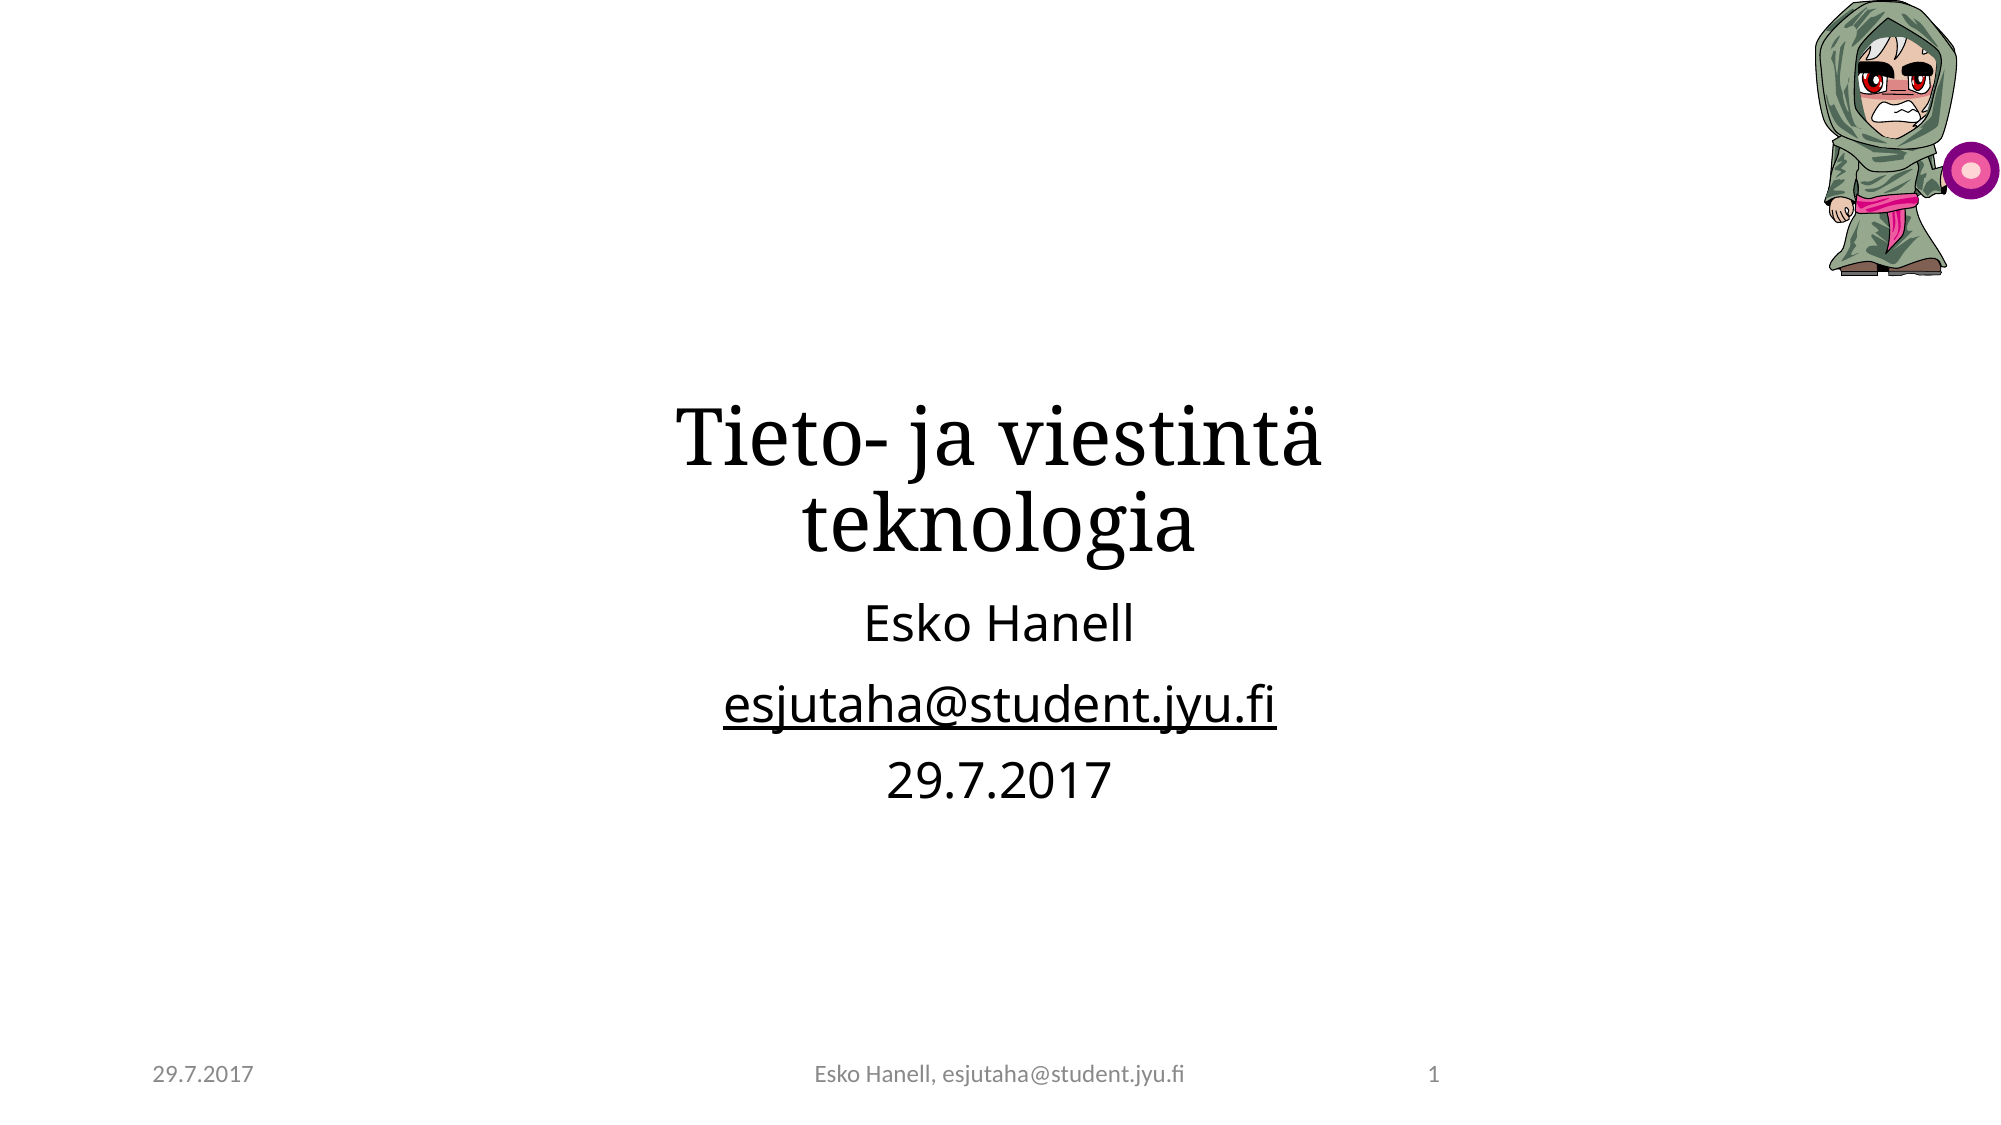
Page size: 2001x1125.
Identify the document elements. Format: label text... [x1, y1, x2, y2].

text_box [1412, 1042, 1863, 1103]
text_box 29.7.2017 [137, 1042, 588, 1103]
title Tieto- ja viestintä teknologia [249, 184, 1750, 576]
subtitle Esko Hanell esjutaha@student.jyu.fi 29.7.2017 [249, 590, 1750, 863]
text_box Esko Hanell, esjutaha@student.jyu.fi [662, 1042, 1338, 1103]
